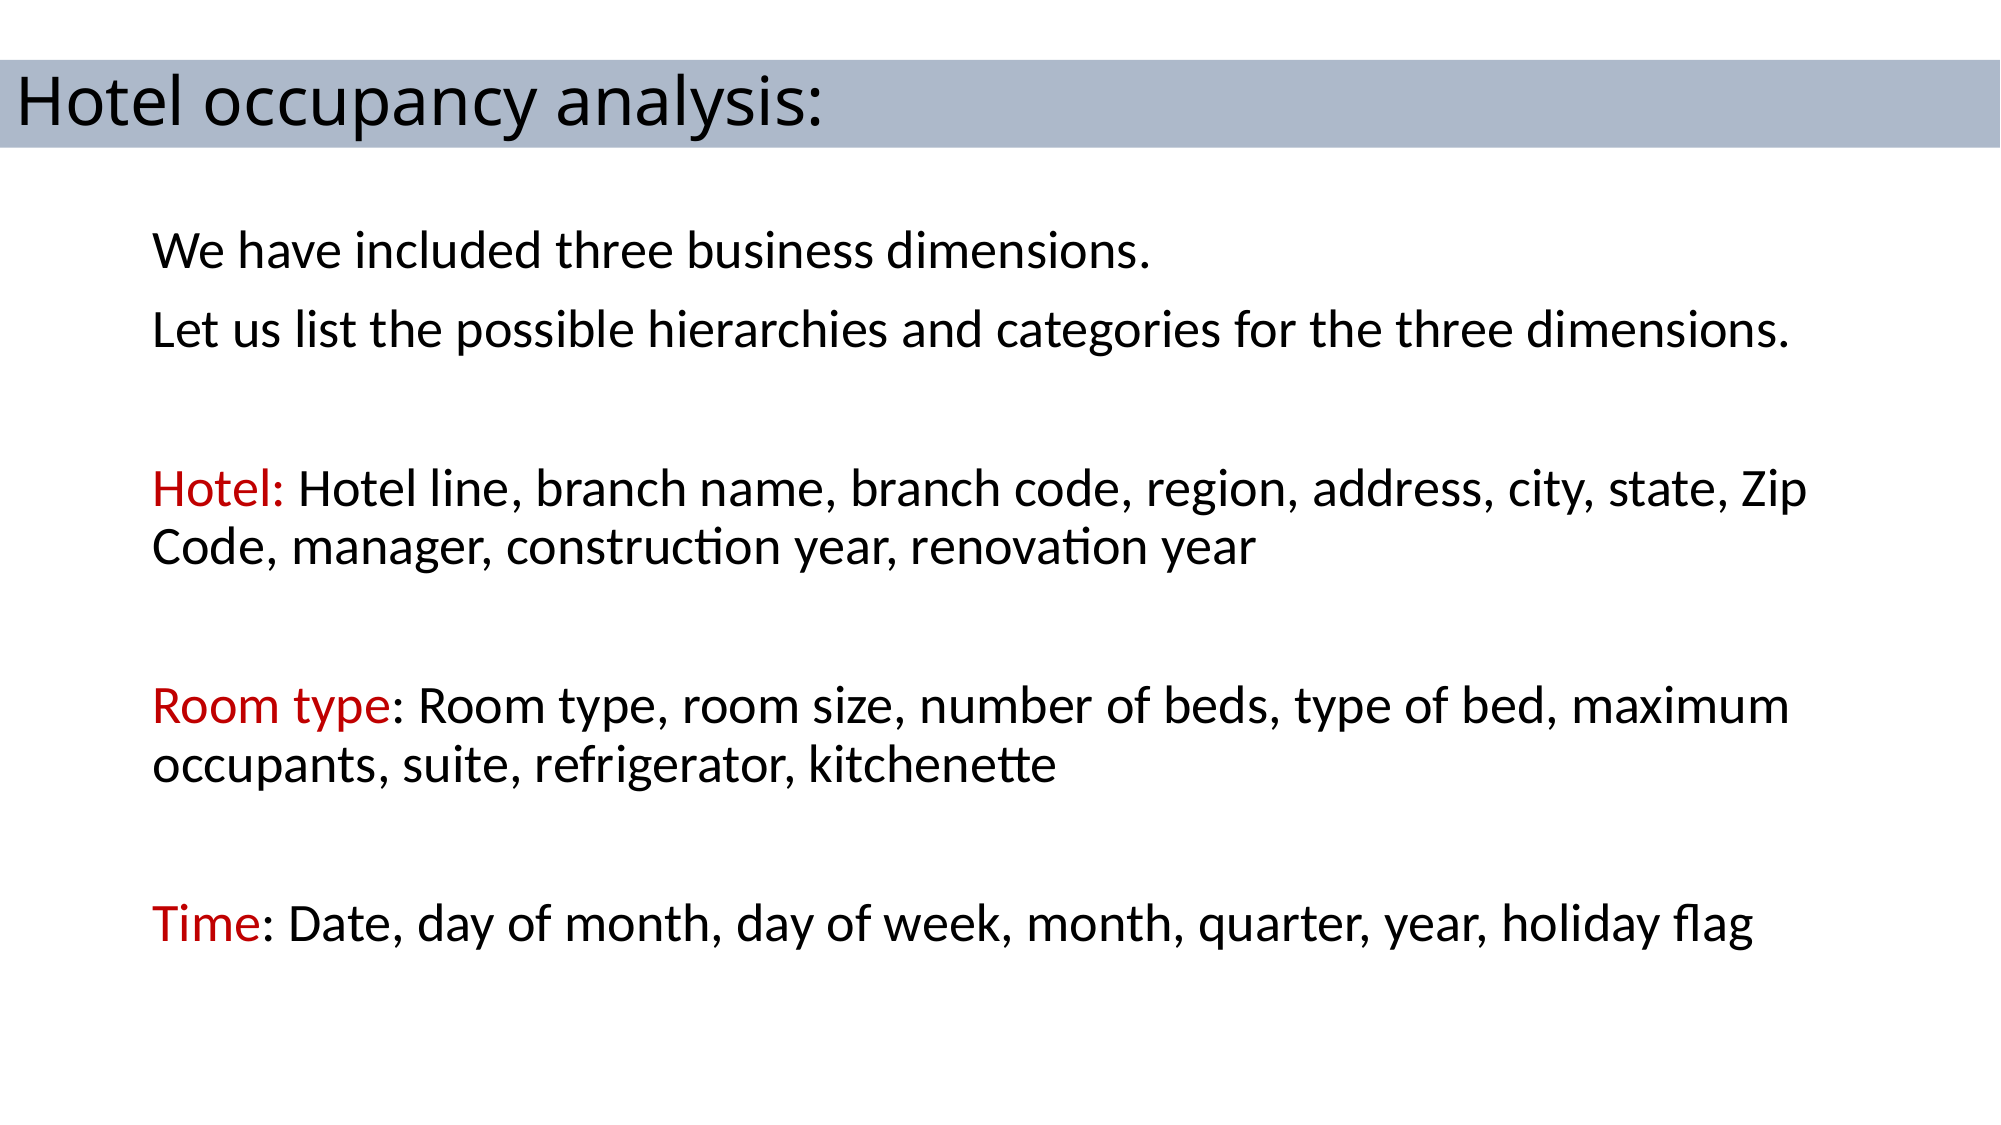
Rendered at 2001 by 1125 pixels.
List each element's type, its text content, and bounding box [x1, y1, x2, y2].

title Hotel occupancy analysis: [0, 59, 2000, 148]
list We have included three business dimensions. Let us list the possible hierarchies and categories for the three dimensions. Hotel: Hotel line, branch name, branch code, region, address, city, state, Zip Code, manager, construction year, renovation year Room type: Room type, room size, number of beds, type of bed, maximum occupants, suite, refrigerator, kitchenette Time: Date, day of month, day of week, month, quarter, year, holiday flag [137, 214, 1863, 963]
